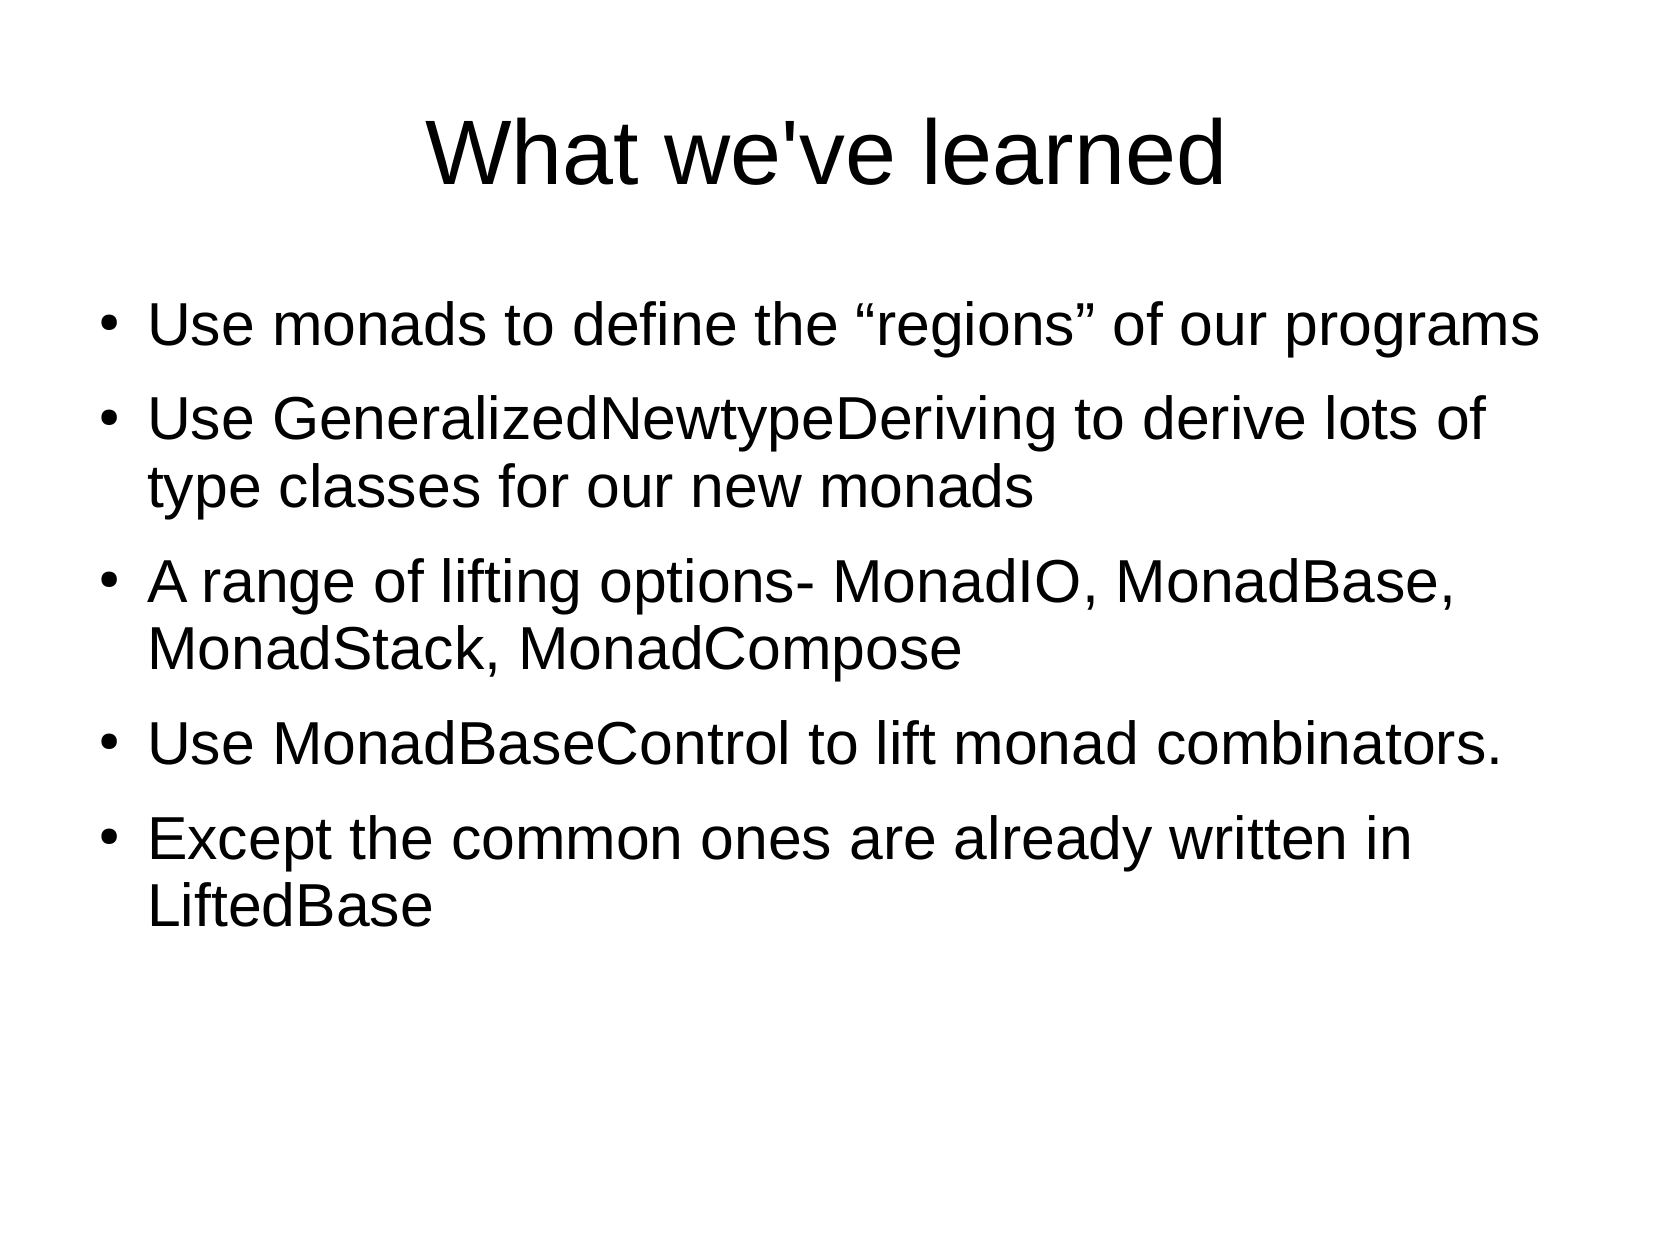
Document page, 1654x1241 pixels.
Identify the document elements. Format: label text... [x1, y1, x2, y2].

list Use monads to define the “regions” of our programs Use GeneralizedNewtypeDeriving to derive lots of type classes for our new monads A range of lifting options- MonadIO, MonadBase, MonadStack, MonadCompose Use MonadBaseControl to lift monad combinators. Except the common ones are already written in LiftedBase [82, 290, 1571, 1010]
title What we've learned [82, 49, 1571, 257]
